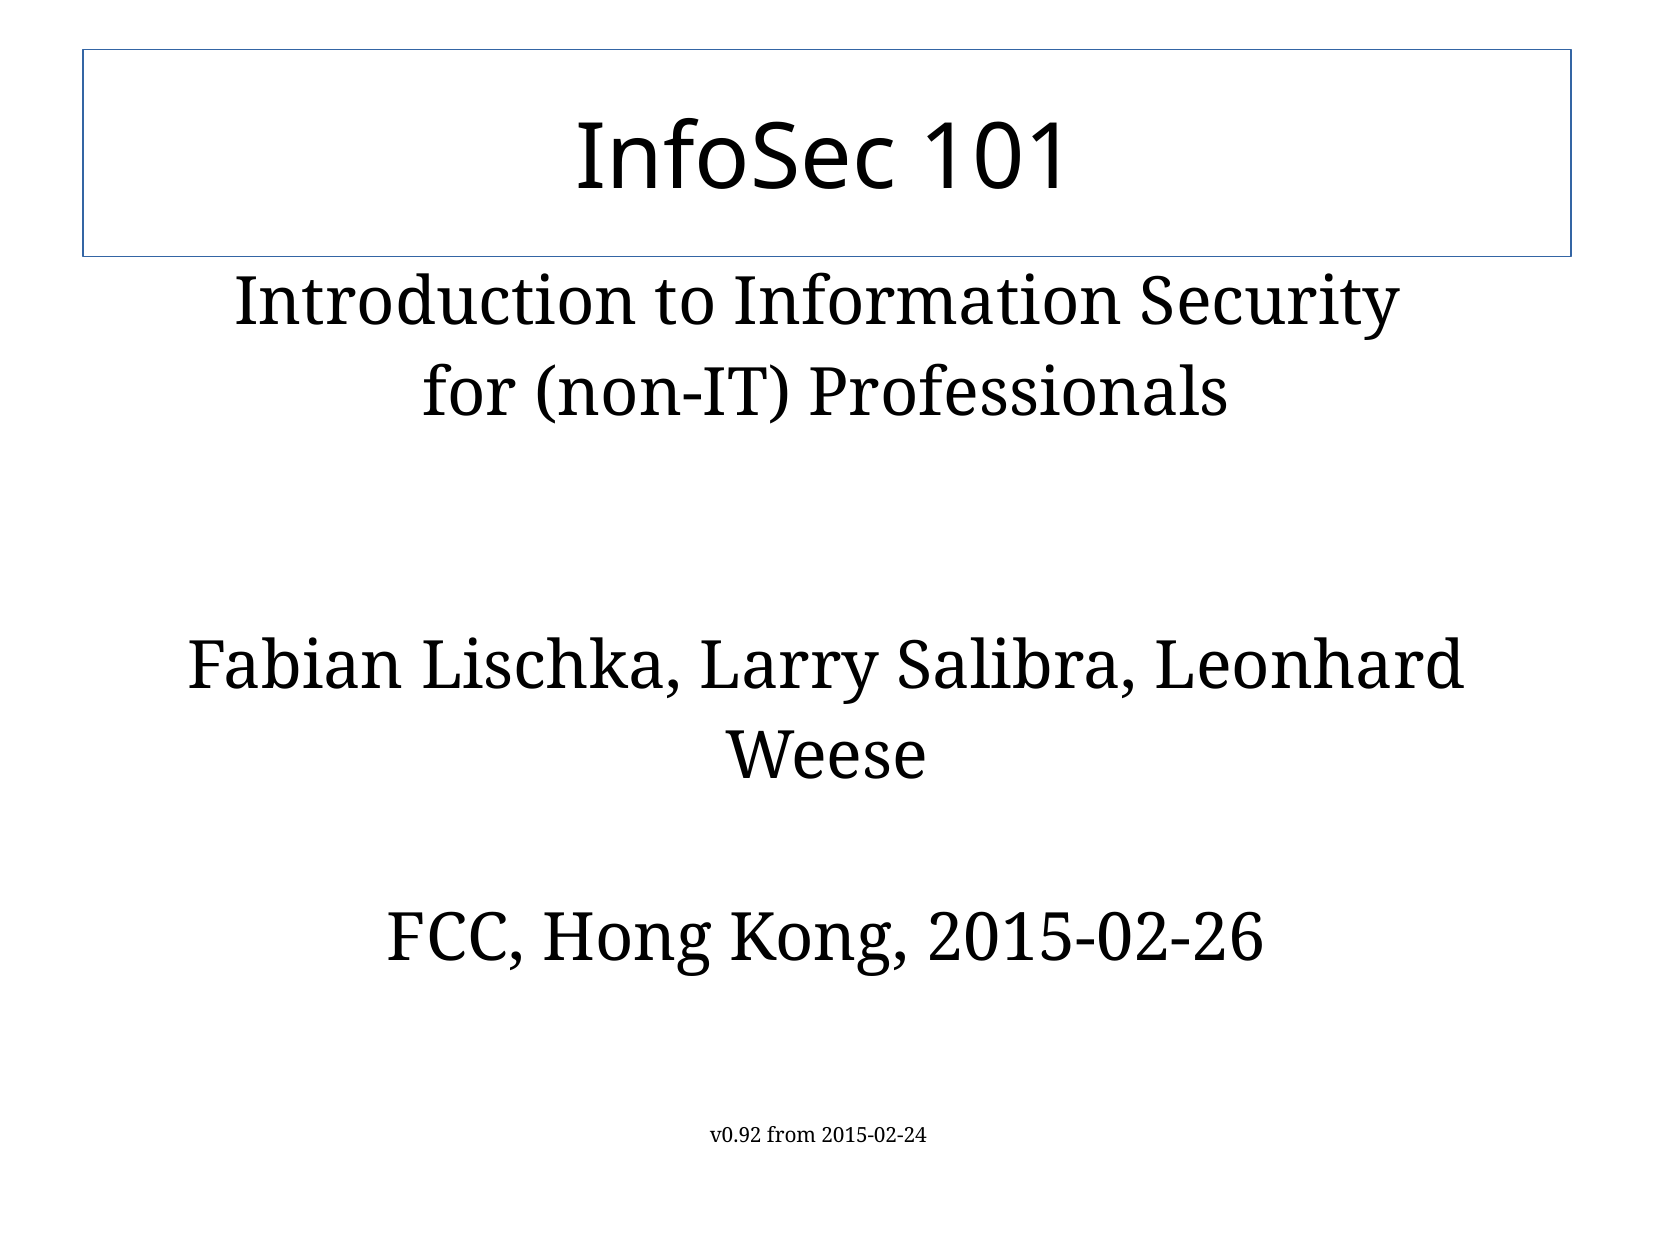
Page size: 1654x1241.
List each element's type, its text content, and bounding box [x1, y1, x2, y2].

title InfoSec 101 [82, 49, 1571, 257]
subtitle Introduction to Information Security for (non-IT) Professionals Fabian Lischka, Larry Salibra, Leonhard Weese FCC, Hong Kong, 2015-02-26 v0.92 from 2015-02-24 [82, 290, 1571, 1126]
